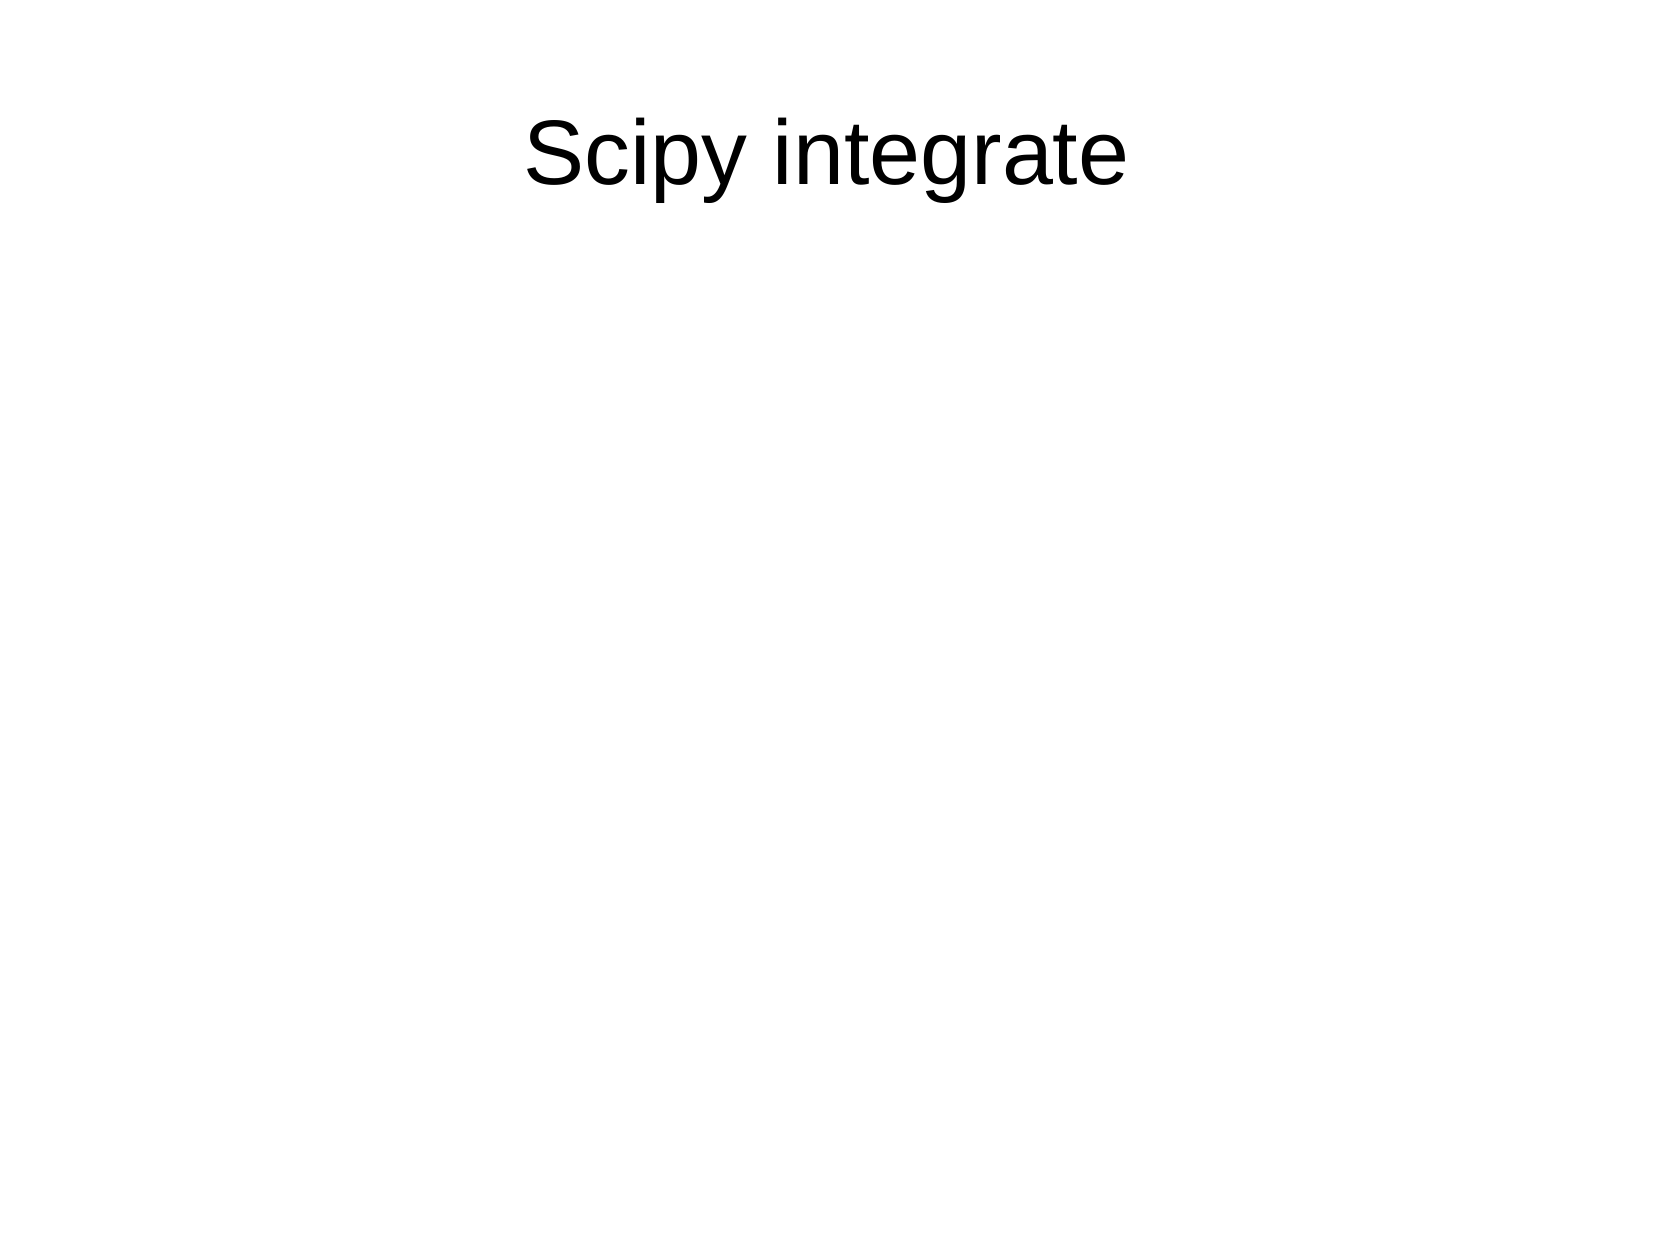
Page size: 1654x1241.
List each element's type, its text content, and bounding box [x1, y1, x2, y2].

title Scipy integrate [82, 49, 1571, 257]
